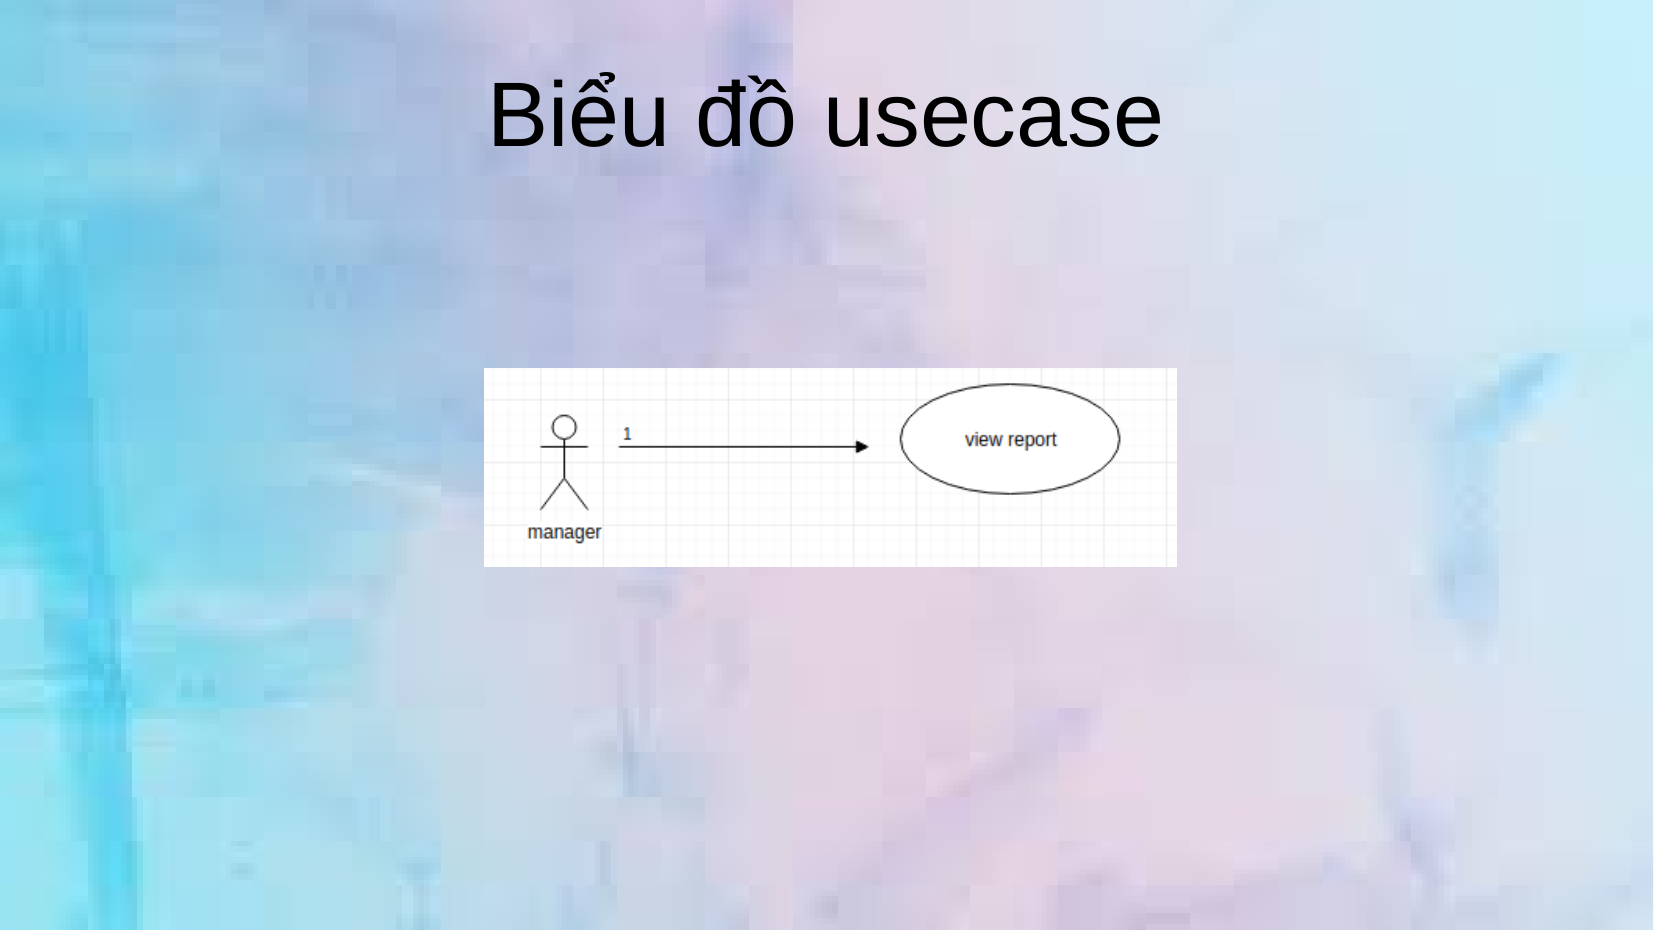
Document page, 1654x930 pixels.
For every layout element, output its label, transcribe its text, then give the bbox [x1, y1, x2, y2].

picture [0, 0, 1654, 930]
title Biểu đồ usecase [82, 37, 1571, 193]
